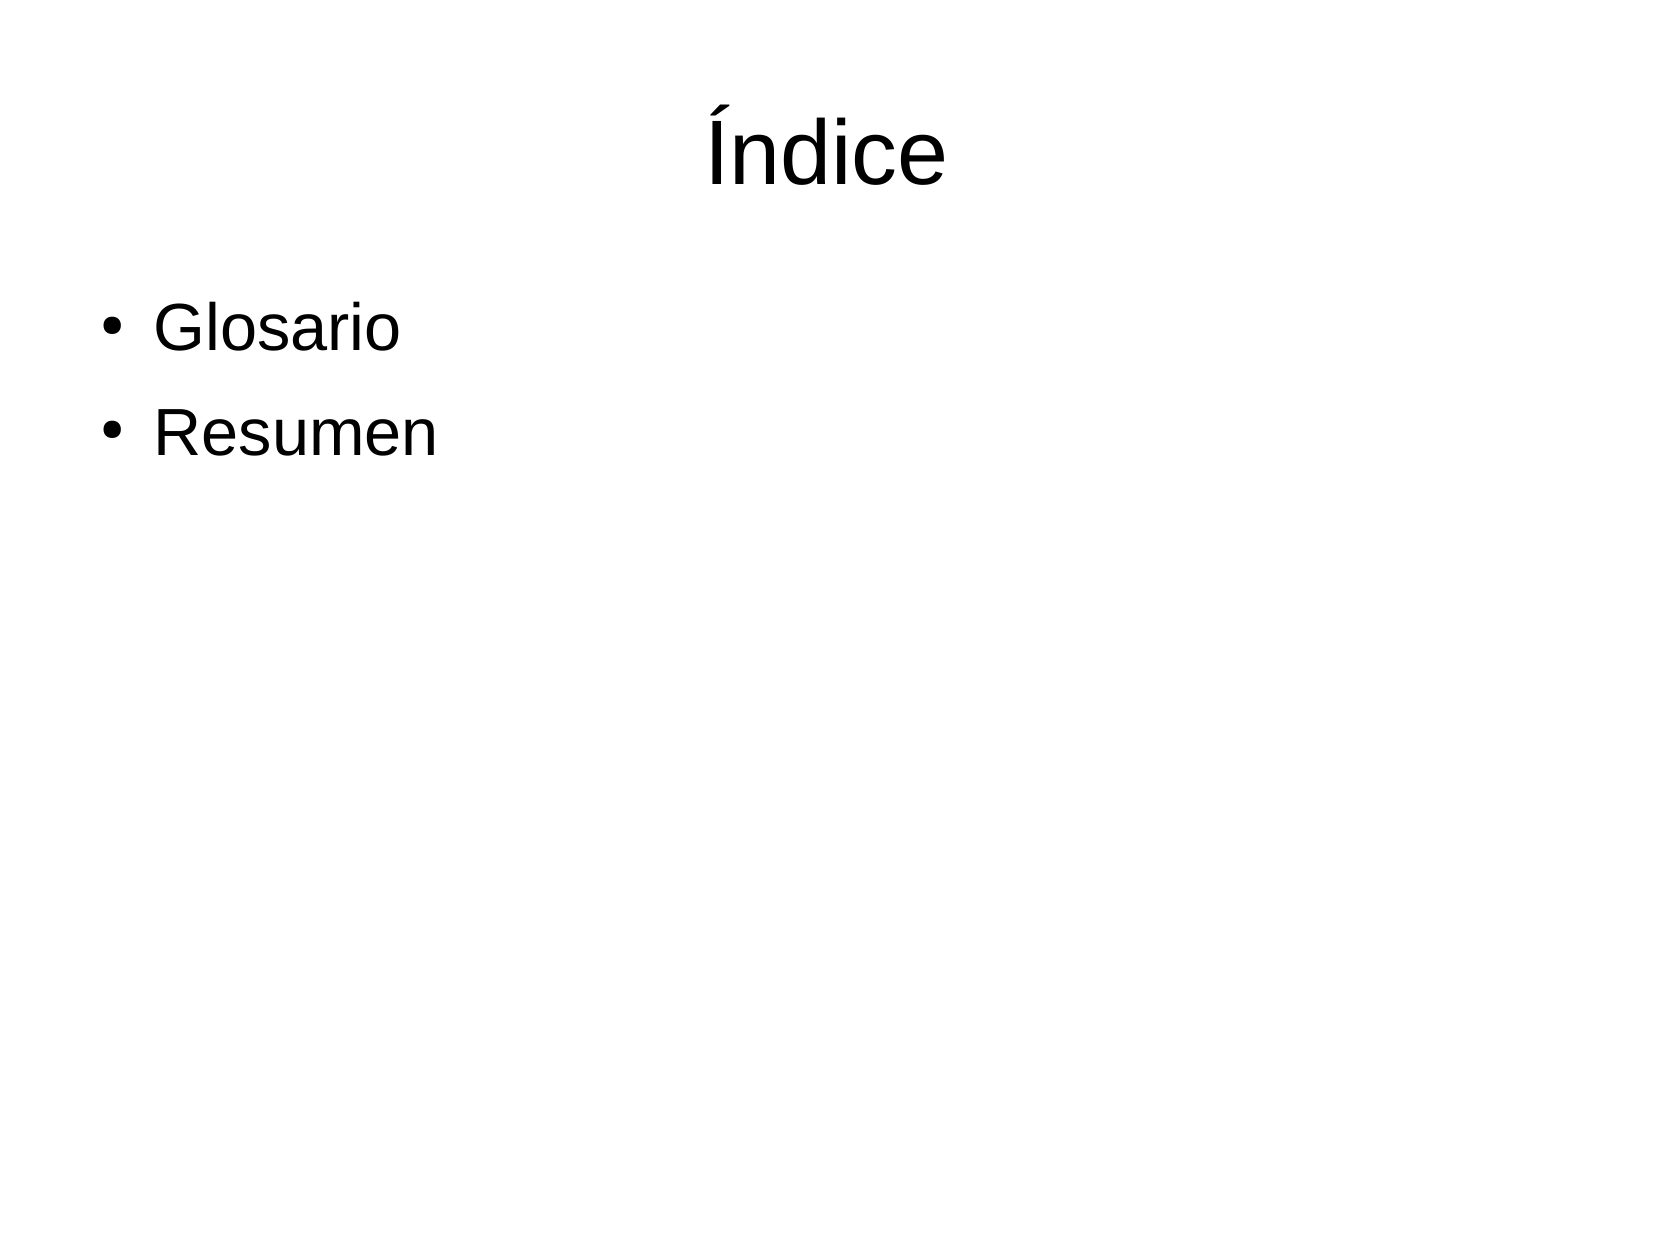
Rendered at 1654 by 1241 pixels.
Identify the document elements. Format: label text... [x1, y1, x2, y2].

list Glosario Resumen [82, 290, 1571, 1010]
title Índice [82, 49, 1571, 257]
